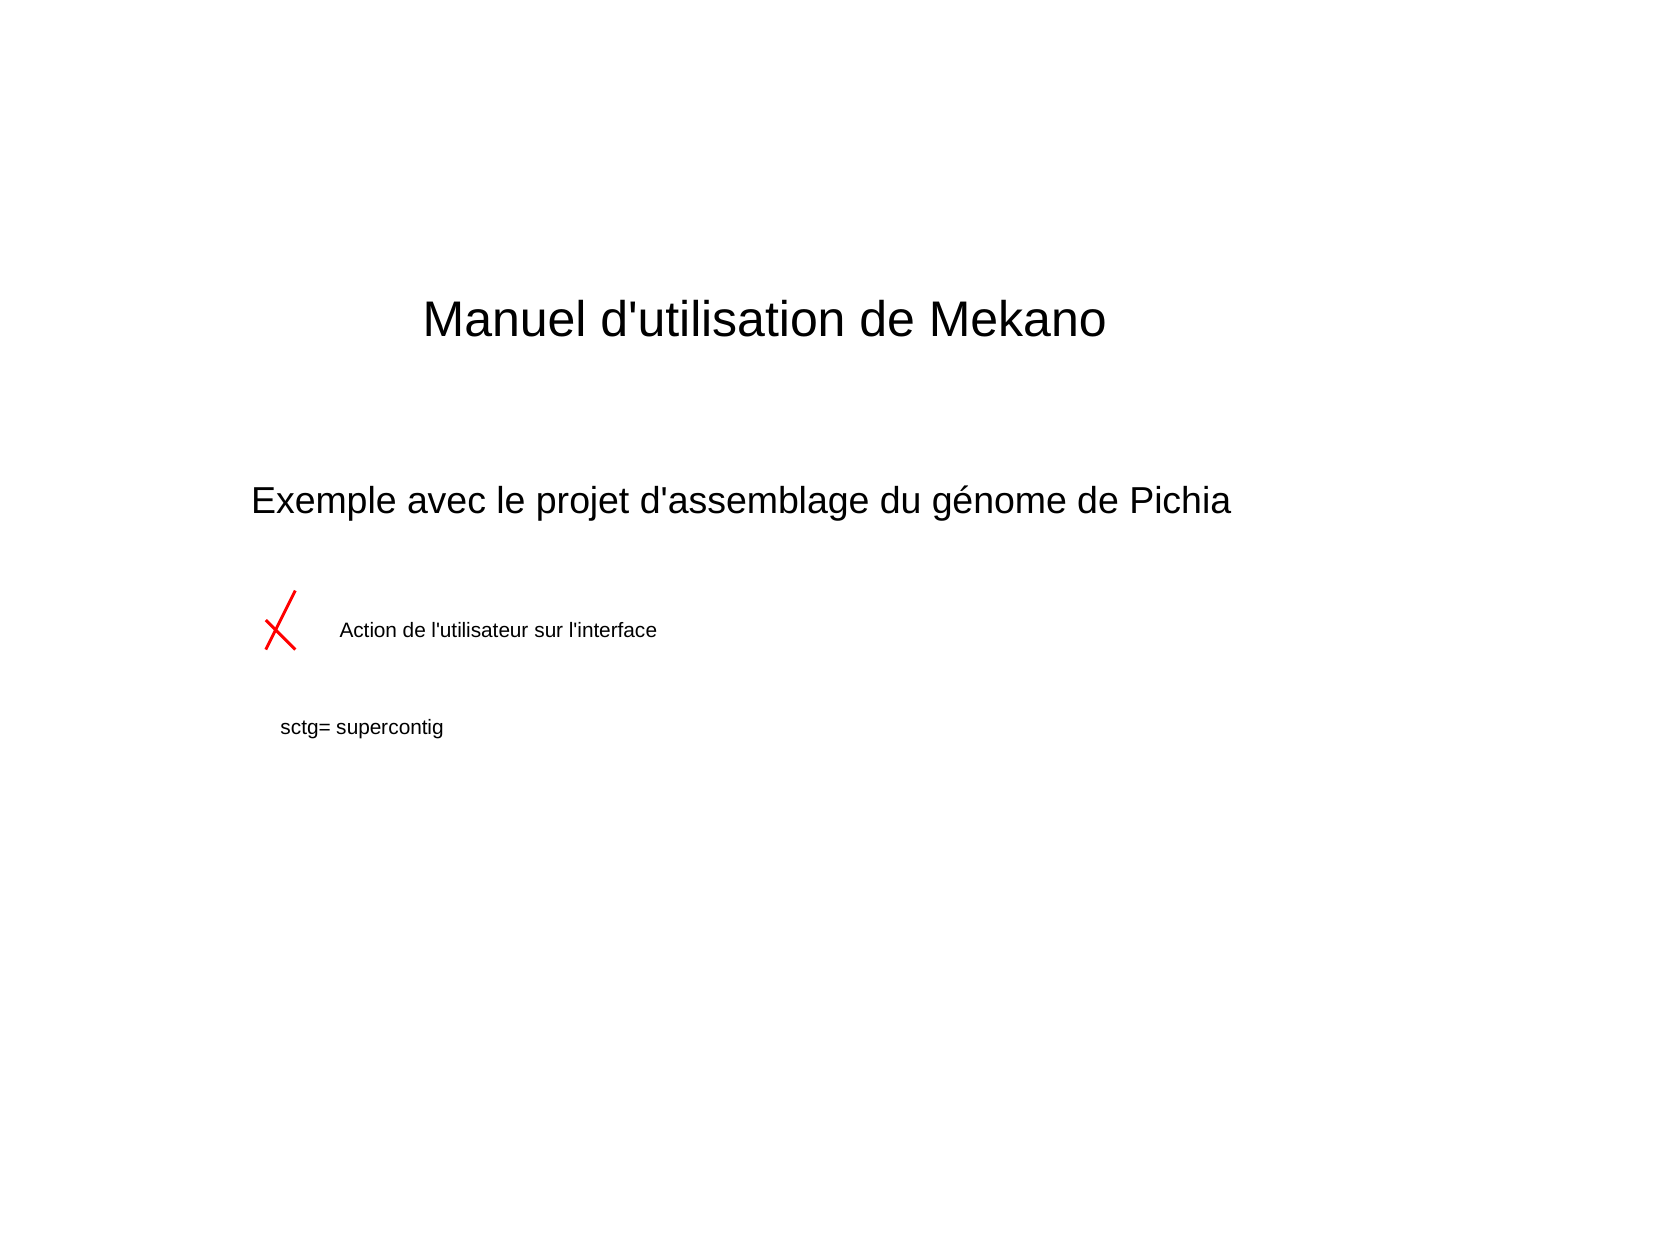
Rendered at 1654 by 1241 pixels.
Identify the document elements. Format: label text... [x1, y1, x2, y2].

text_box sctg= supercontig [265, 708, 459, 747]
text_box Exemple avec le projet d'assemblage du génome de Pichia [236, 472, 1248, 530]
text_box Manuel d'utilisation de Mekano [407, 283, 1123, 355]
text_box Action de l'utilisateur sur l'interface [324, 611, 676, 650]
